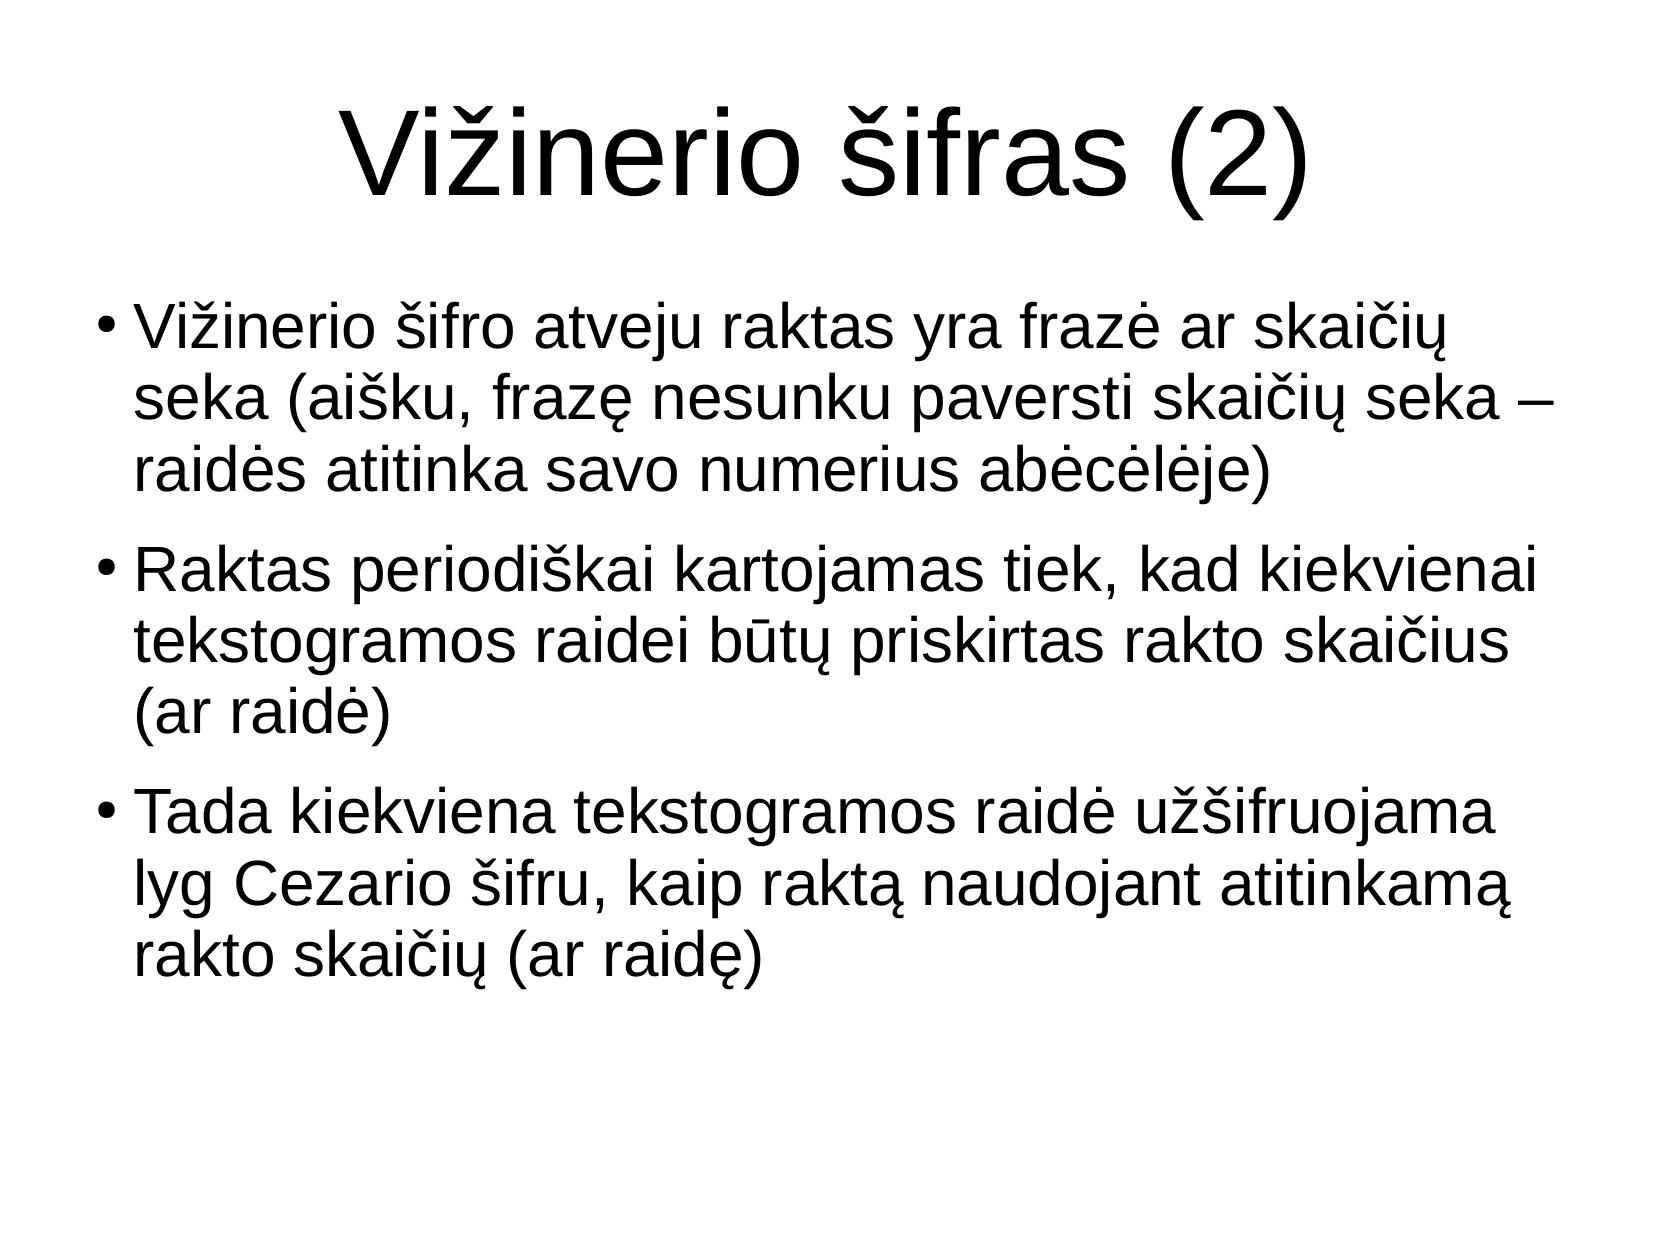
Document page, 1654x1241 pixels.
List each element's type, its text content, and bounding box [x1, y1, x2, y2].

list Vižinerio šifro atveju raktas yra frazė ar skaičių seka (aišku, frazę nesunku paversti skaičių seka – raidės atitinka savo numerius abėcėlėje) Raktas periodiškai kartojamas tiek, kad kiekvienai tekstogramos raidei būtų priskirtas rakto skaičius (ar raidė) Tada kiekviena tekstogramos raidė užšifruojama lyg Cezario šifru, kaip raktą naudojant atitinkamą rakto skaičių (ar raidę) [82, 290, 1571, 1010]
title Vižinerio šifras (2) [82, 49, 1571, 257]
